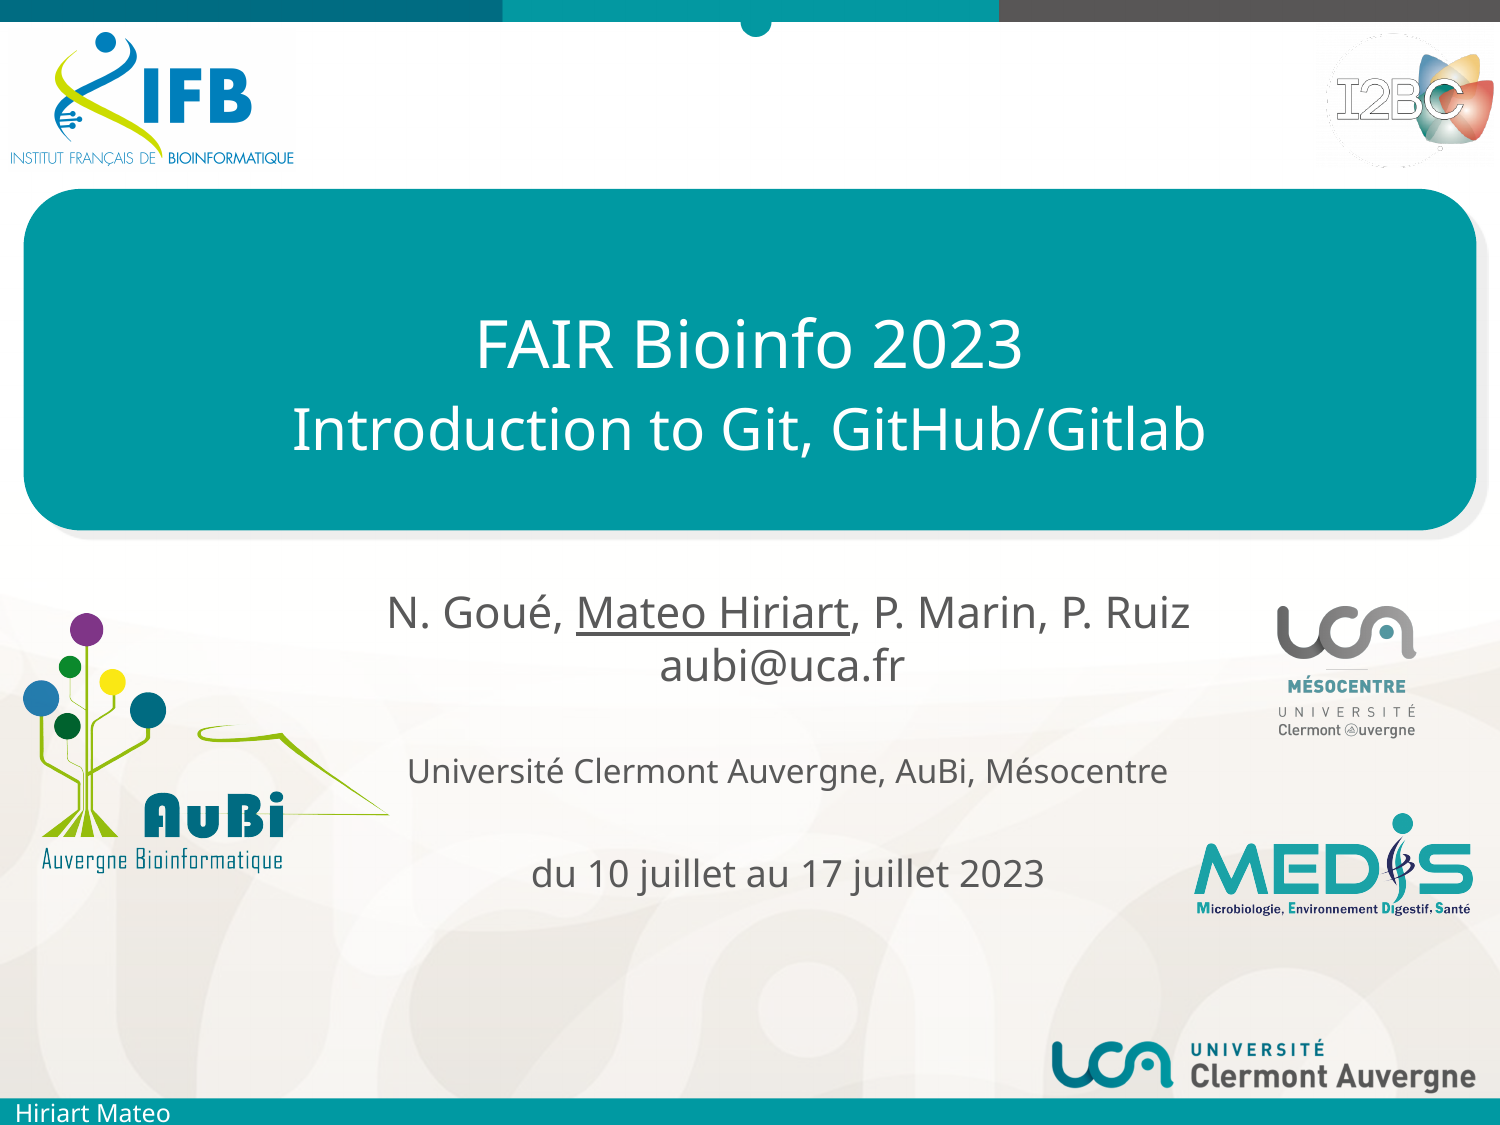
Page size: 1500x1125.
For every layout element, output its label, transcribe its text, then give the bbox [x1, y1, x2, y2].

text_box N. Goué, Mateo Hiriart, P. Marin, P. Ruiz aubi@uca.fr Université Clermont Auvergne, AuBi, Mésocentre du 10 juillet au 17 juillet 2023 [177, 577, 1400, 963]
text_box FAIR Bioinfo 2023 Introduction to Git, GitHub/Gitlab [23, 188, 1477, 531]
picture [0, 0, 1500, 1098]
text_box Hiriart Mateo [0, 1098, 1500, 1125]
